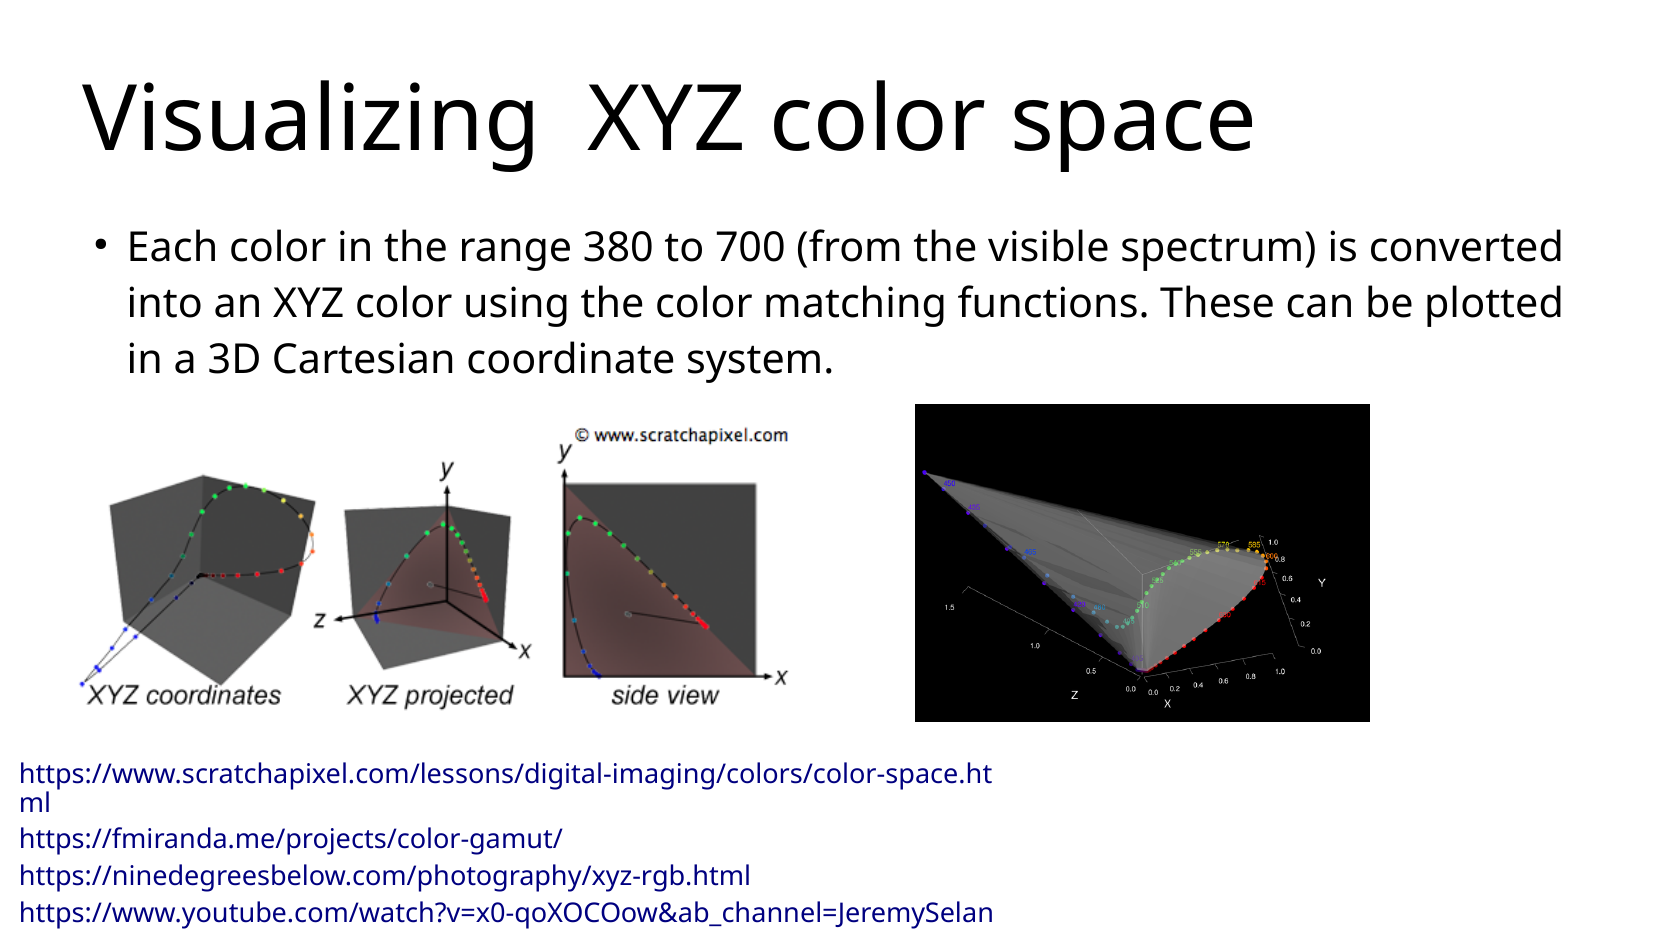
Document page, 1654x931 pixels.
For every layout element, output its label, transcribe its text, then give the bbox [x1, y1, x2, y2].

picture [75, 423, 796, 712]
text_box https://www.scratchapixel.com/lessons/digital-imaging/colors/color-space.html https://fmiranda.me/projects/color-gamut/ https://ninedegreesbelow.com/photography/xyz-rgb.html https://www.youtube.com/watch?v=x0-qoXOCOow&ab_channel=JeremySelan https://github.com/mittimithai/colorspacegraphs/blob/master/XYZ.png [4, 747, 1025, 931]
picture [915, 404, 1370, 722]
title Visualizing XYZ color space [82, 37, 1571, 193]
list Each color in the range 380 to 700 (from the visible spectrum) is converted into an XYZ color using the color matching functions. These can be plotted in a 3D Cartesian coordinate system. [82, 217, 1571, 391]
